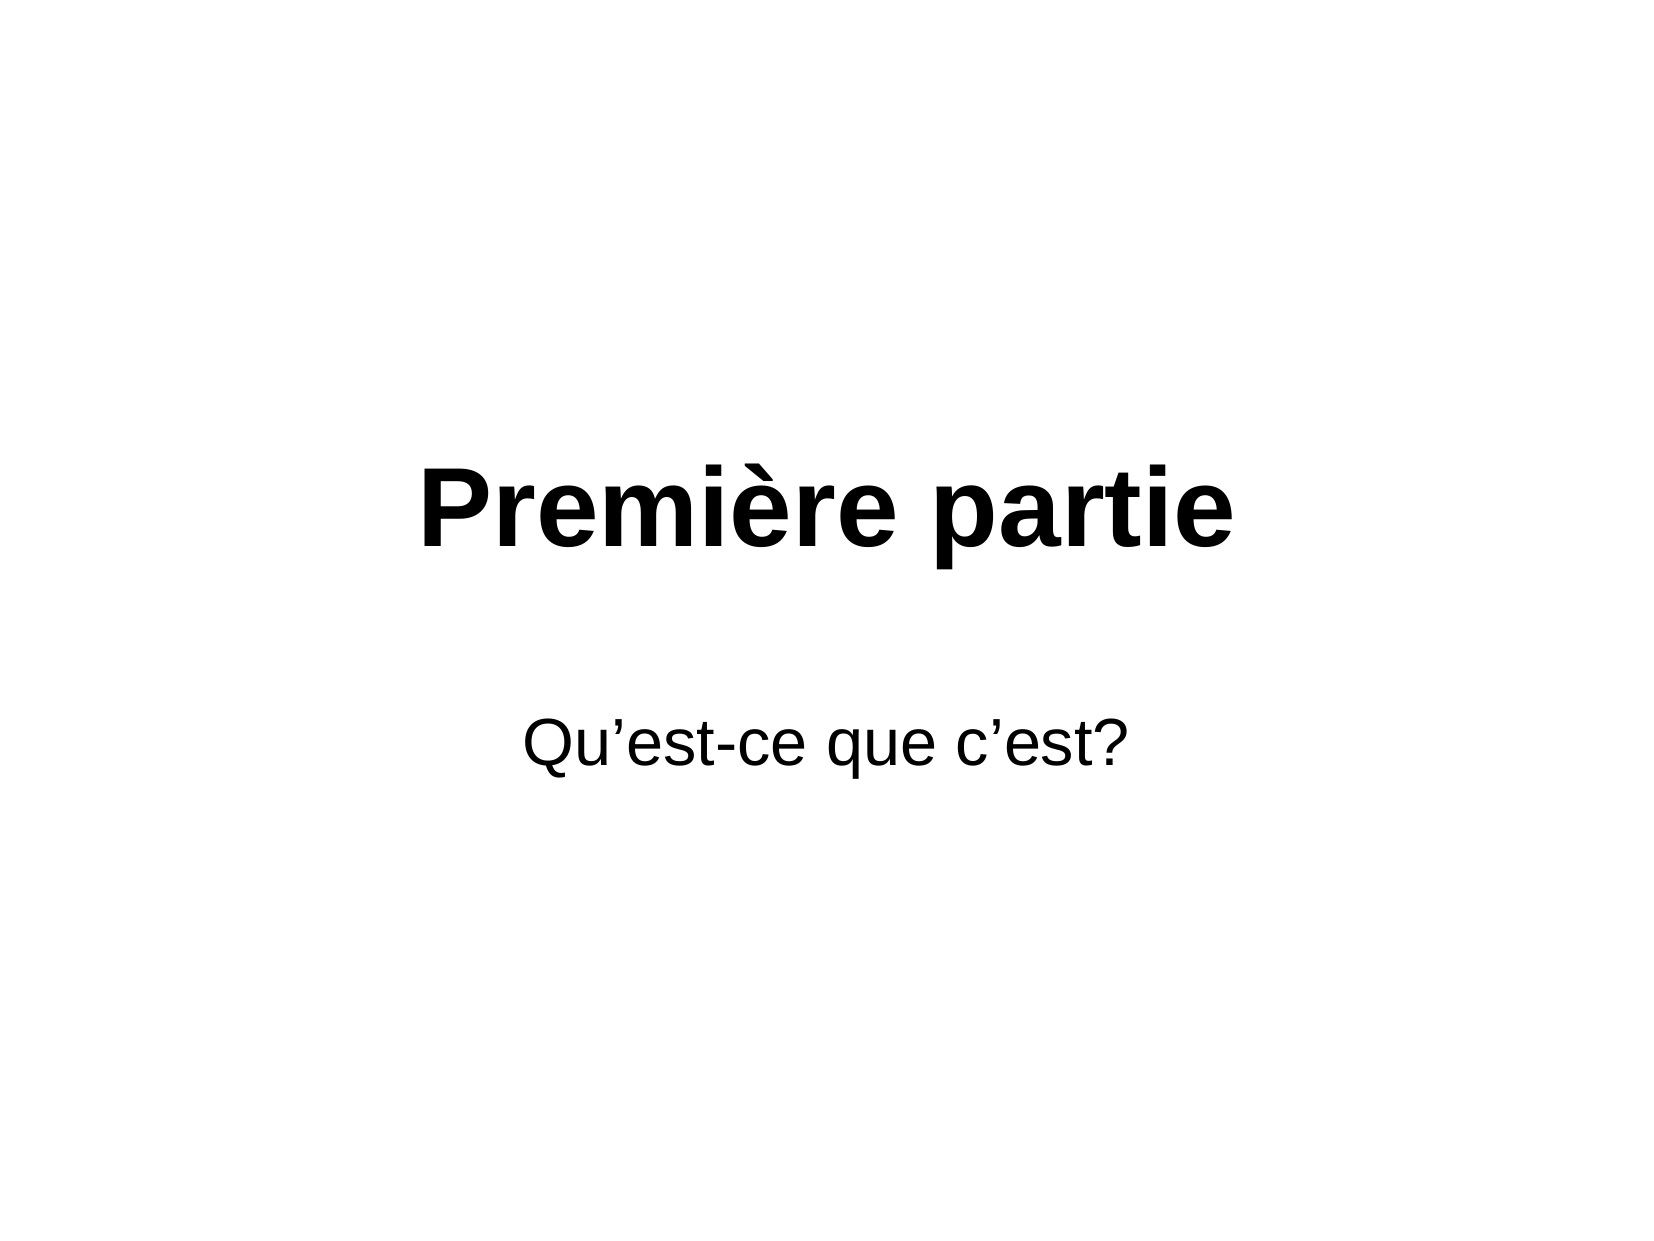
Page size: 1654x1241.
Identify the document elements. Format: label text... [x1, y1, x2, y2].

list Première partie Qu’est-ce que c’est? [82, 290, 1571, 1010]
